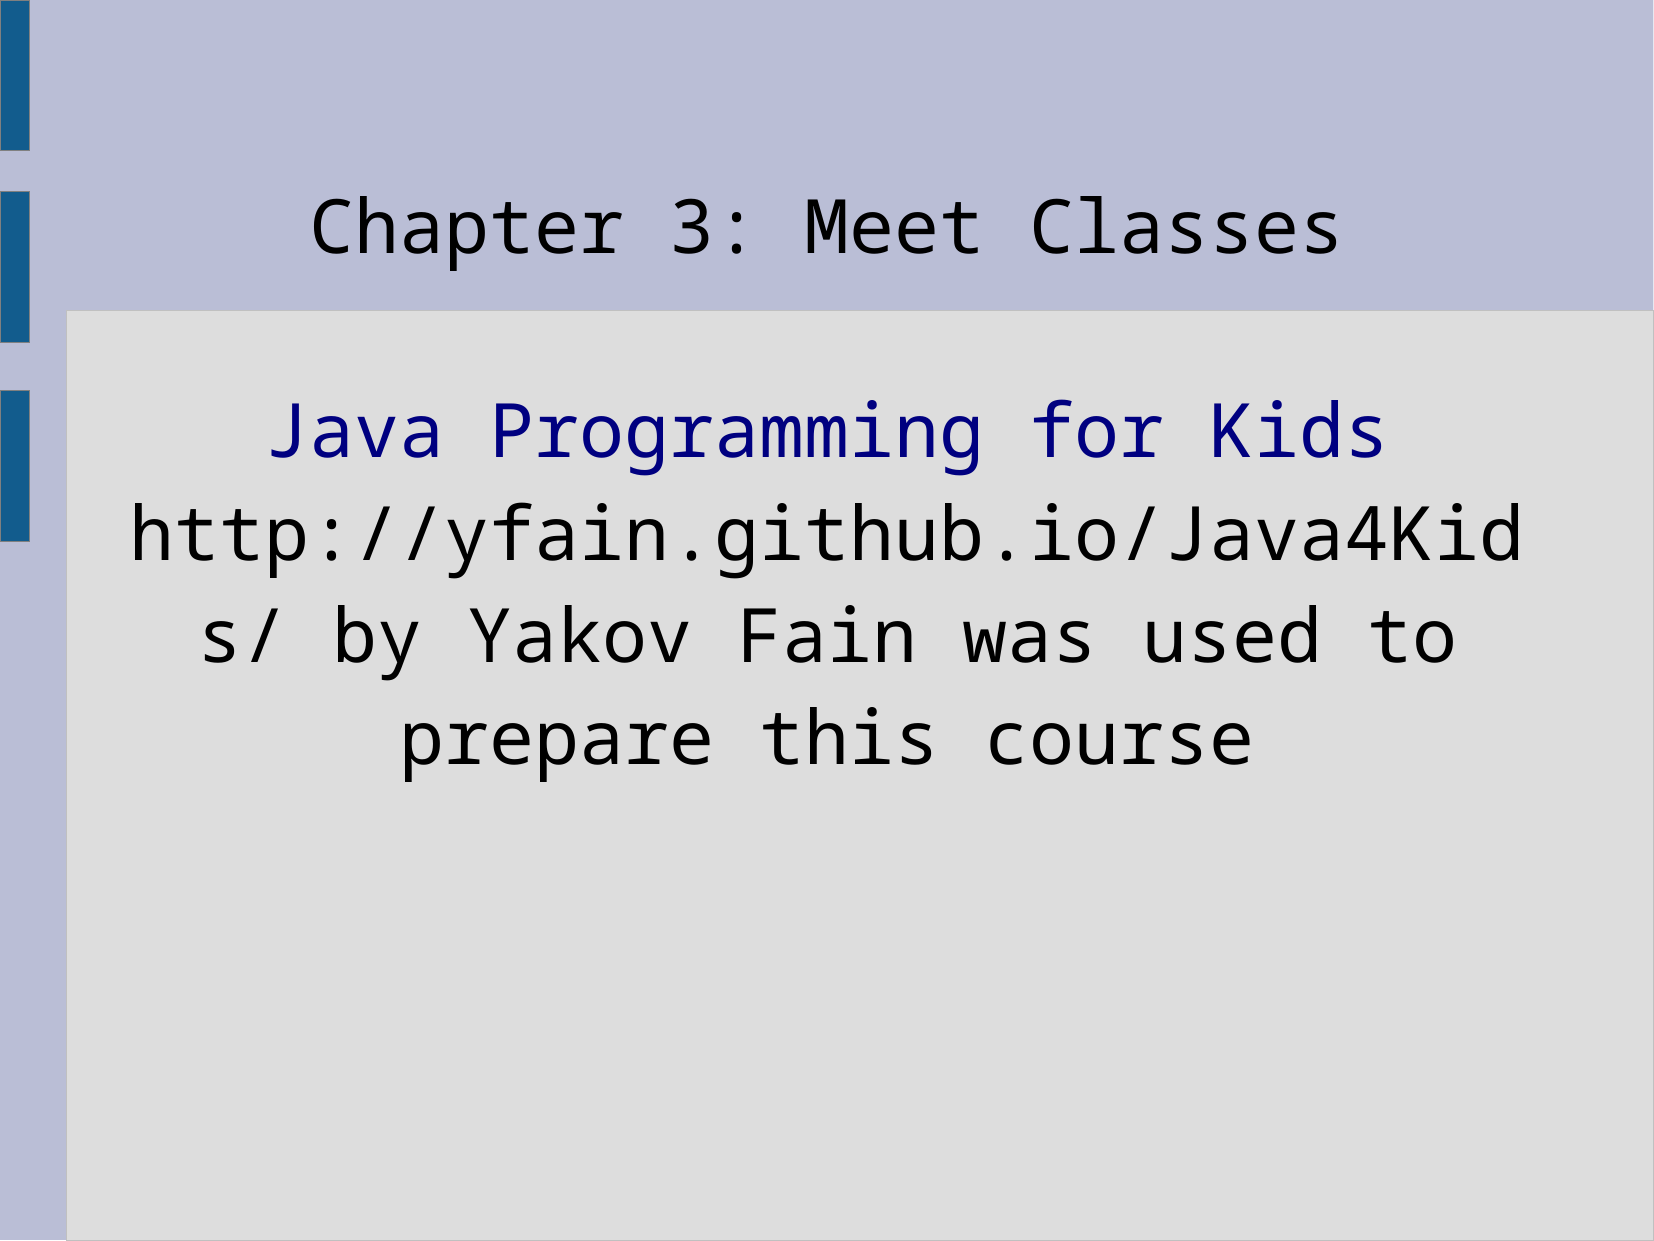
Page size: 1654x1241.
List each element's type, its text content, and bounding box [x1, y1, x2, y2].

subtitle Chapter 3: Meet Classes Java Programming for Kids http://yfain.github.io/Java4Kids/ by Yakov Fain was used to prepare this course [121, 252, 1534, 1219]
